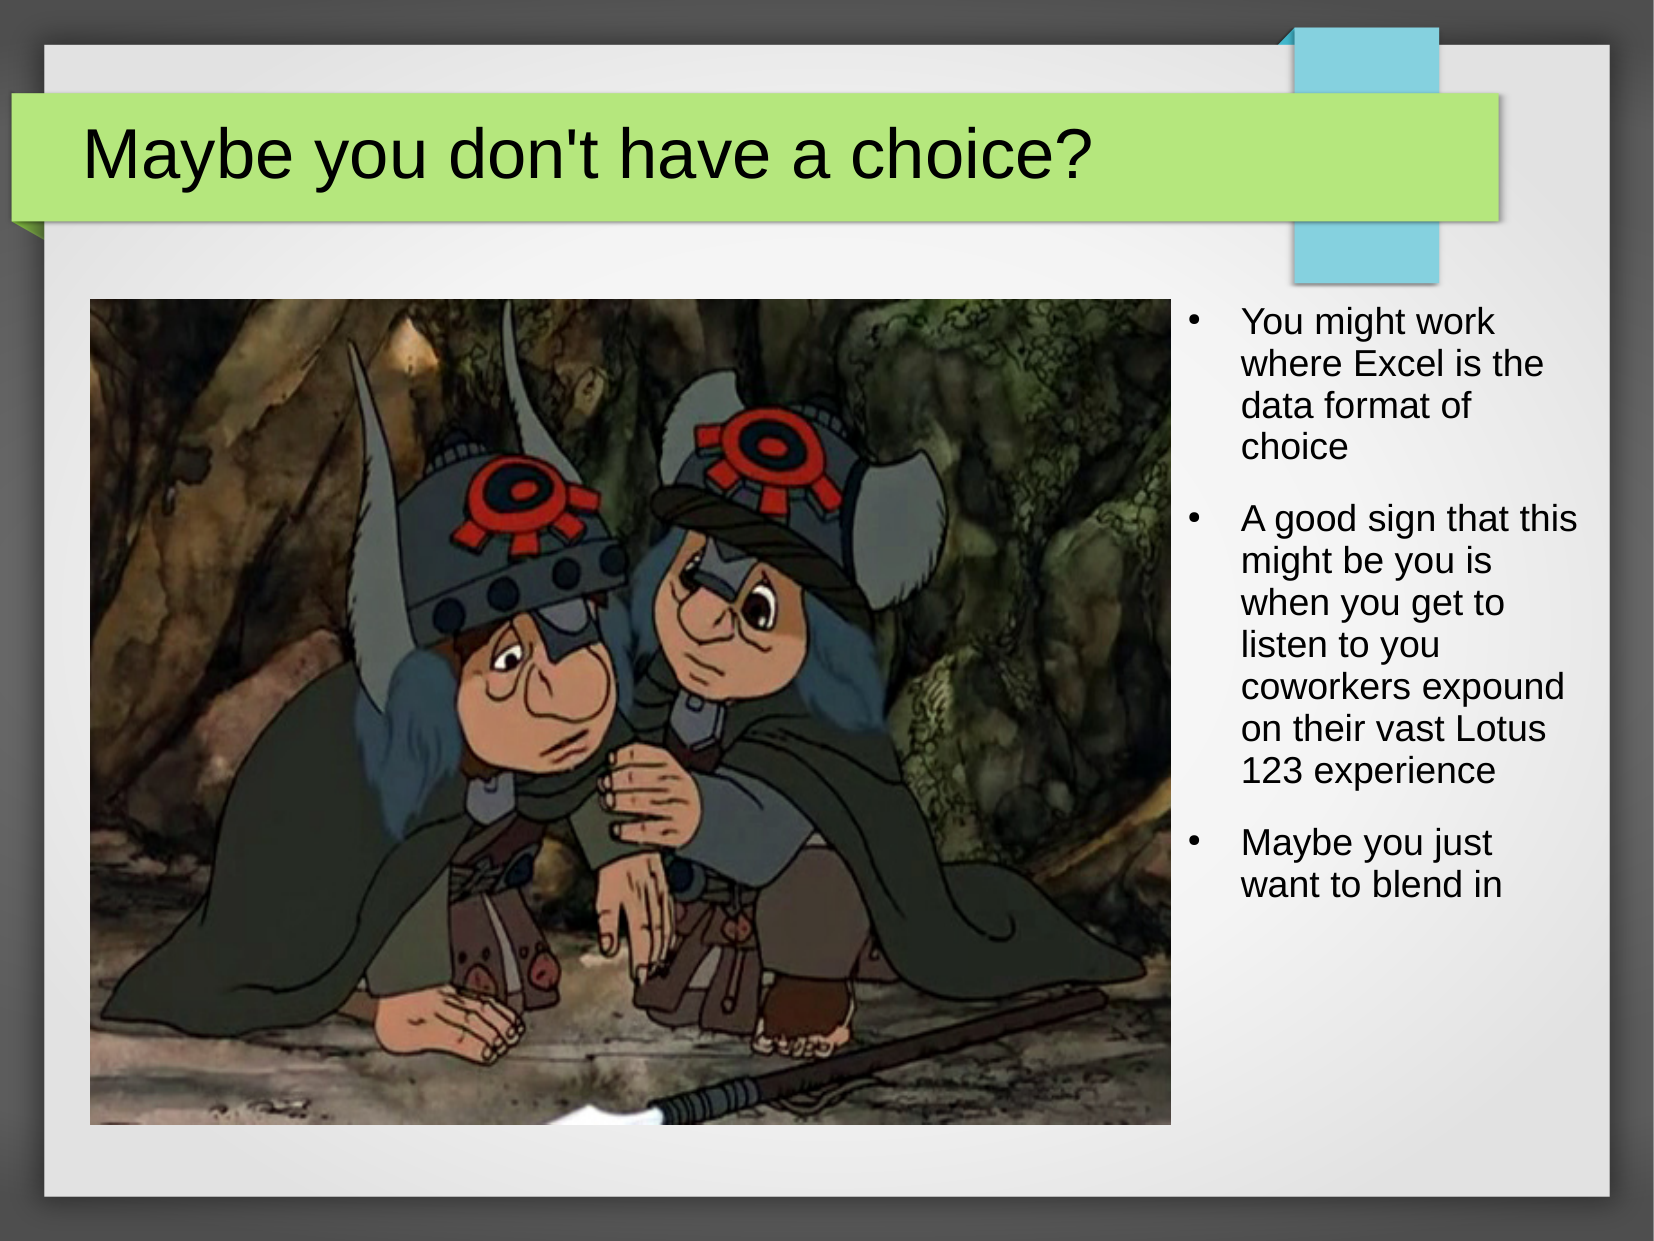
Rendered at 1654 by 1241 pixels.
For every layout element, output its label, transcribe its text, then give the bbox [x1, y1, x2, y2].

title Maybe you don't have a choice? [82, 94, 1264, 213]
list You might work where Excel is the data format of choice A good sign that this might be you is when you get to listen to you coworkers expound on their vast Lotus 123 experience Maybe you just want to blend in [1170, 300, 1579, 1141]
picture [0, 0, 1654, 1241]
